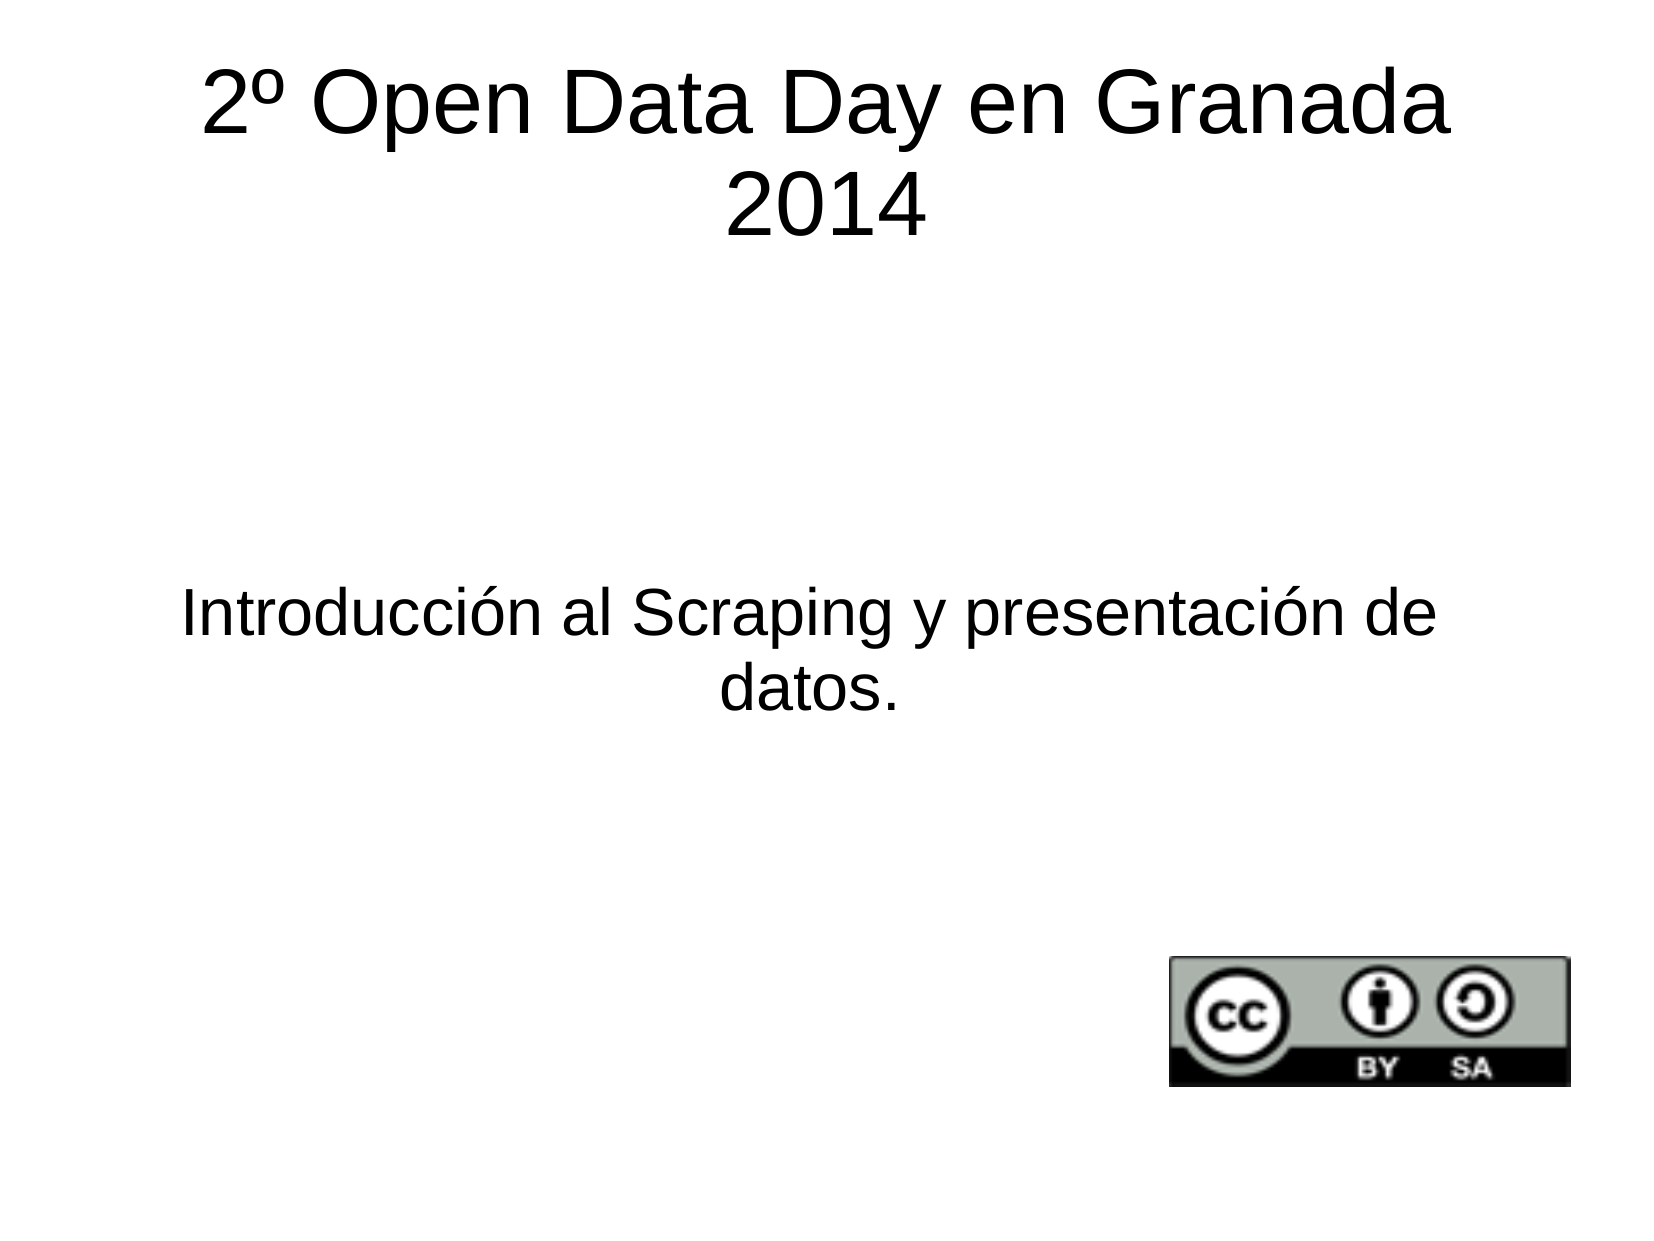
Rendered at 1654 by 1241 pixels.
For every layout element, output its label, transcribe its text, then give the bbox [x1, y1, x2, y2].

subtitle Introducción al Scraping y presentación de datos. [82, 290, 1538, 1010]
picture [1169, 956, 1571, 1087]
title 2º Open Data Day en Granada 2014 [82, 49, 1571, 257]
